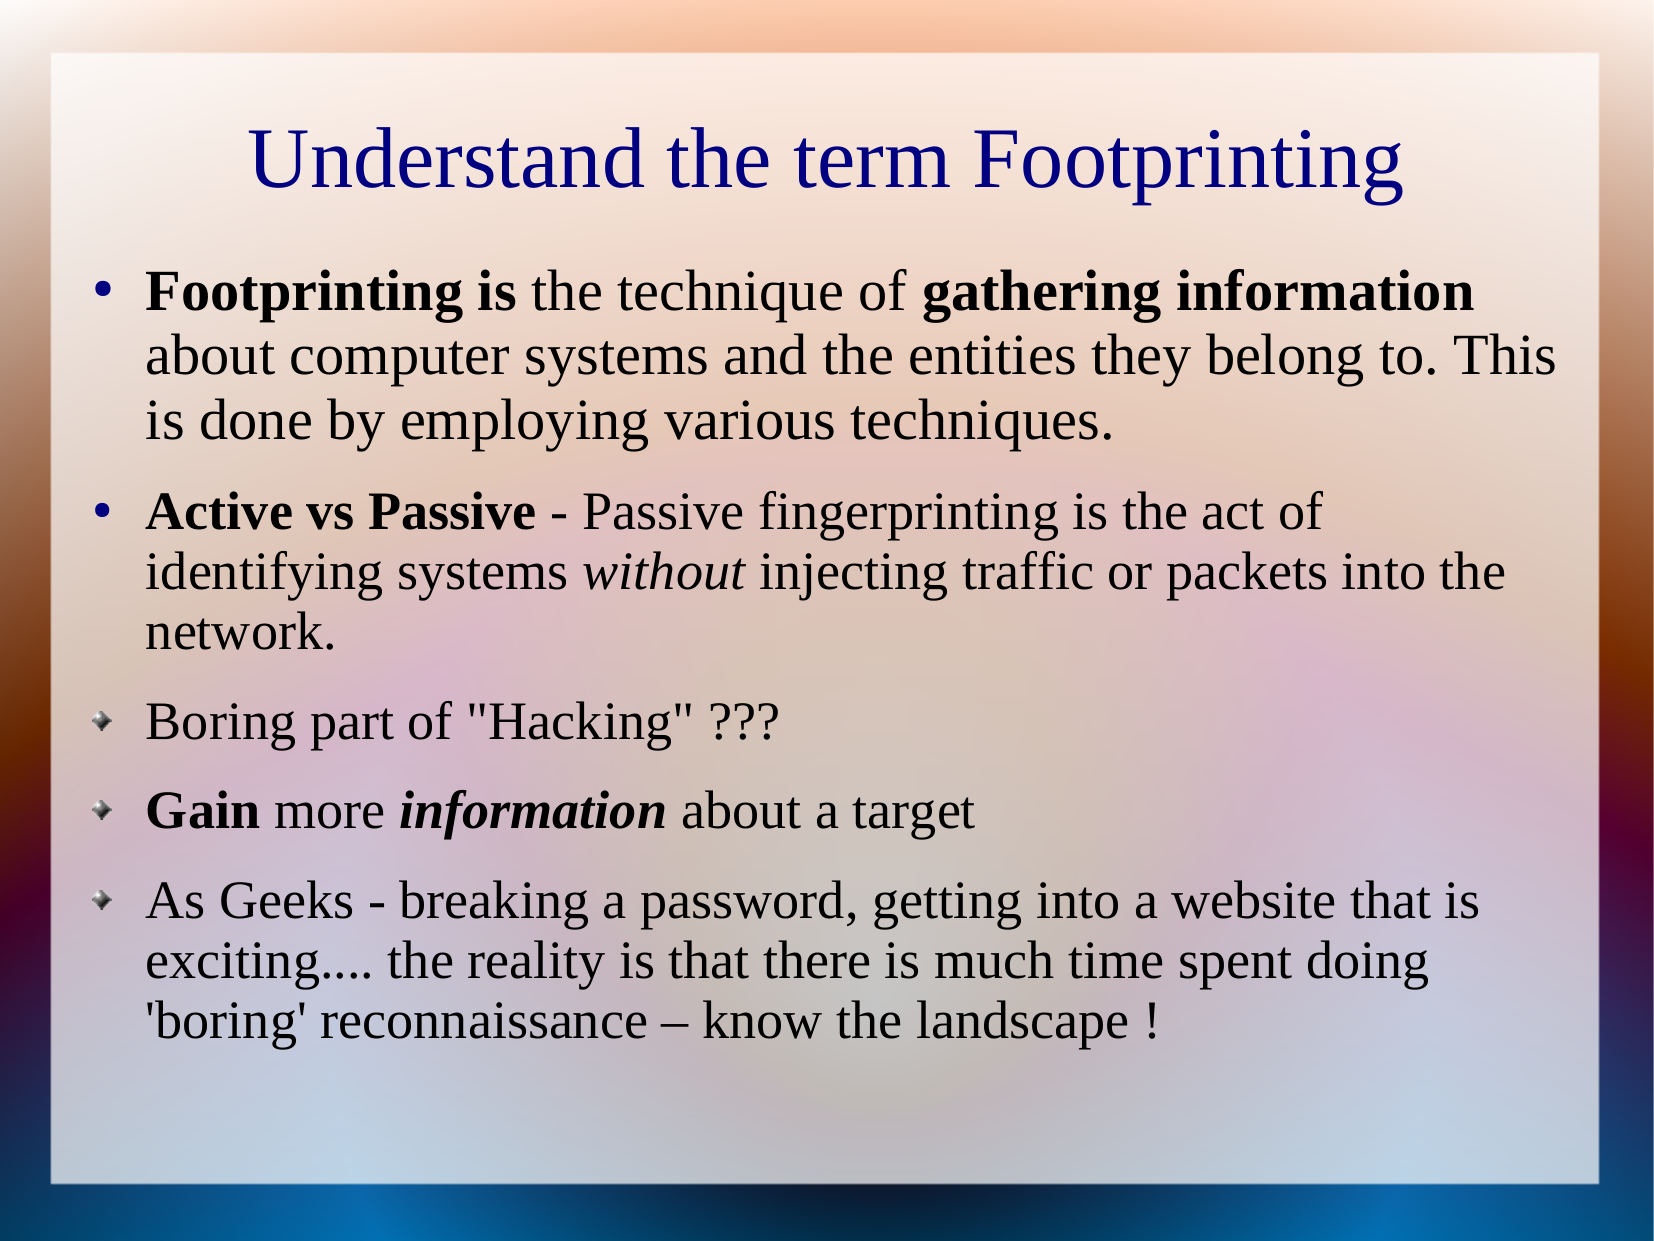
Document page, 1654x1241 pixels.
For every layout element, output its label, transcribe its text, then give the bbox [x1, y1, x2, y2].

picture [0, 0, 1654, 1241]
title Understand the term Footprinting [82, 55, 1571, 263]
list Footprinting is the technique of gathering information about computer systems and the entities they belong to. This is done by employing various techniques. Active vs Passive - Passive fingerprinting is the act of identifying systems without injecting traffic or packets into the network. Boring part of "Hacking" ??? Gain more information about a target As Geeks - breaking a password, getting into a website that is exciting.... the reality is that there is much time spent doing 'boring' reconnaissance – know the landscape ! [75, 258, 1564, 1064]
